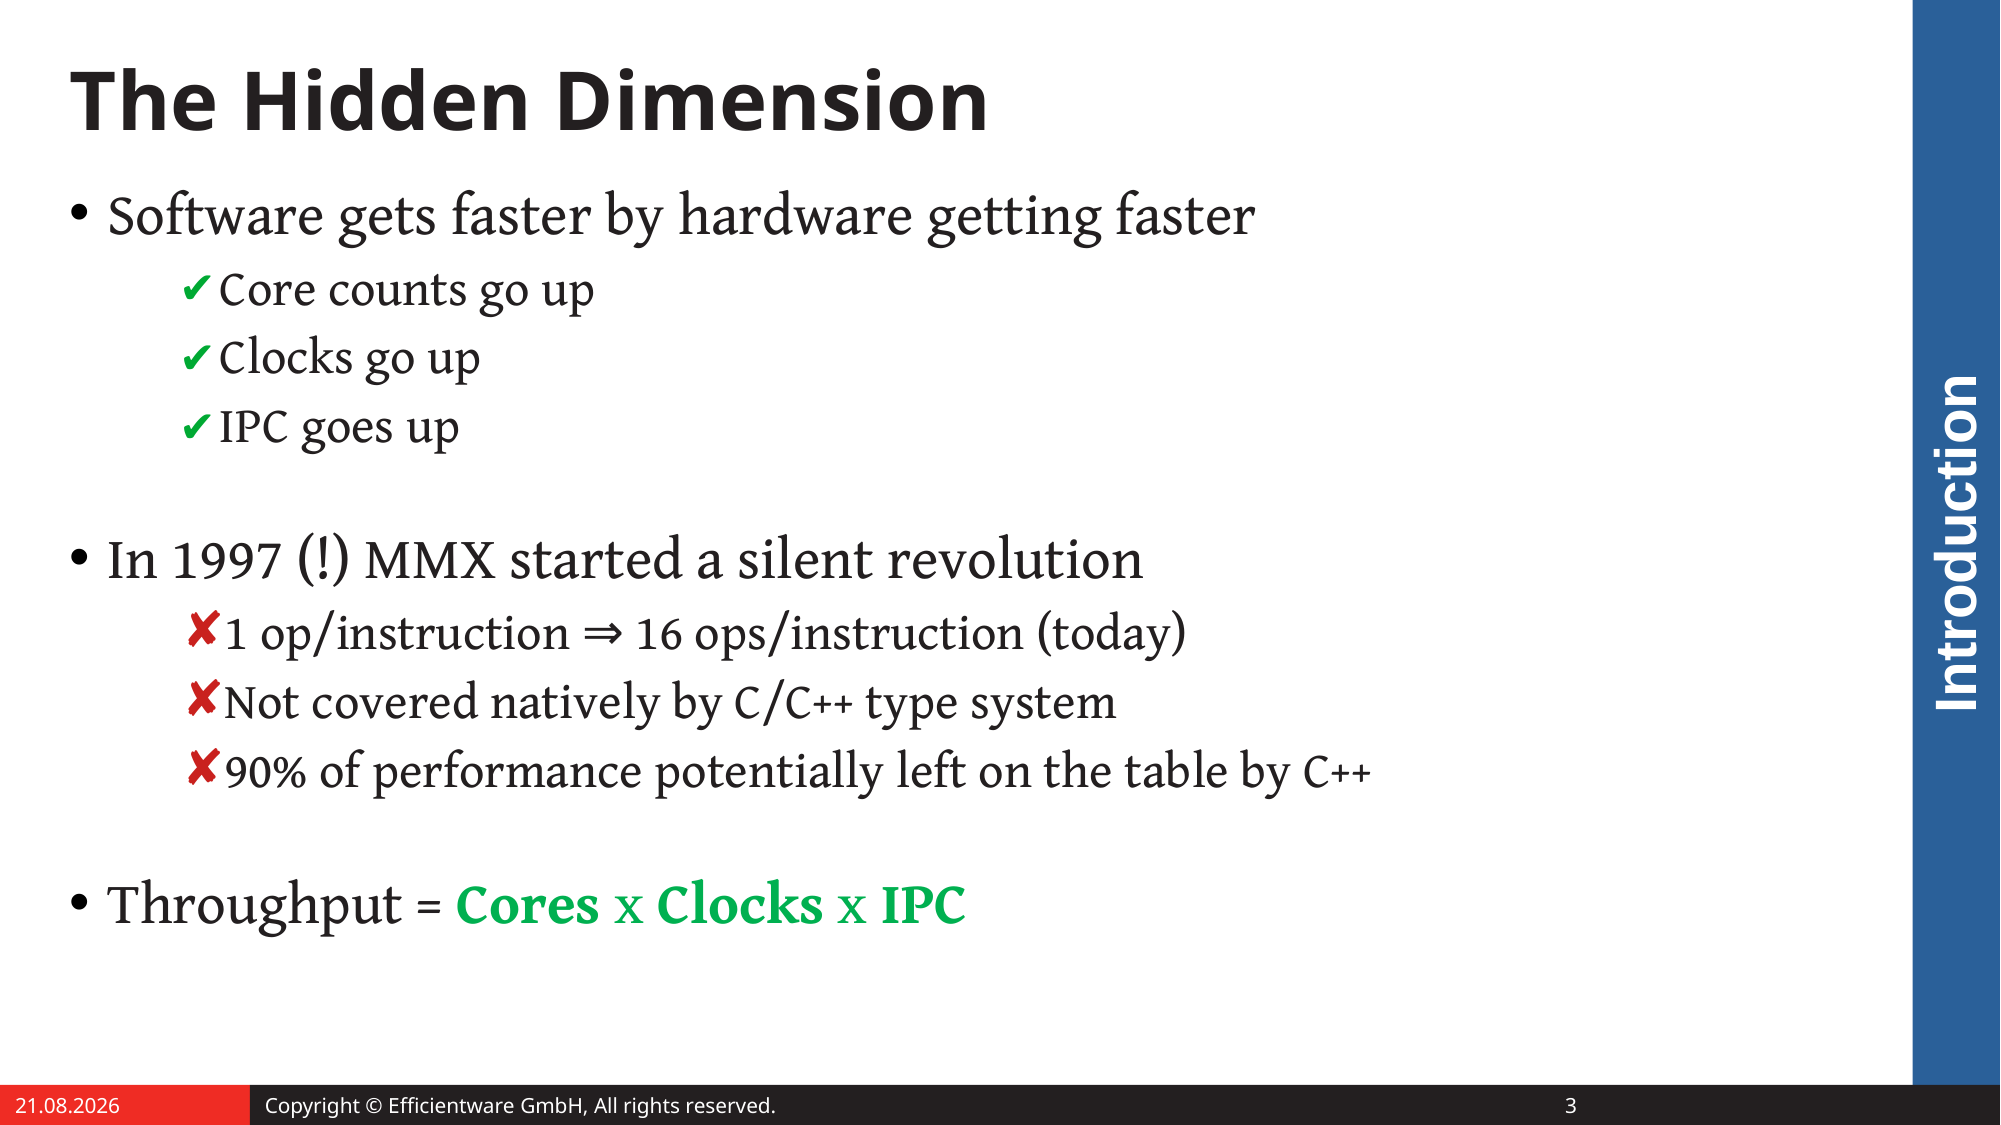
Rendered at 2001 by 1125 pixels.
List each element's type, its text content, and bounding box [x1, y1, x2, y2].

list Software gets faster by hardware getting faster Core counts go up Clocks go up IPC goes up In 1997 (!) MMX started a silent revolution 1 op/instruction ⇒ 16 ops/instruction (today) Not covered natively by C/C++ type system 90% of performance potentially left on the table by C++ Throughput = Cores x Clocks x IPC [55, 176, 1912, 1063]
slide_number 02.11.2025 [0, 1084, 249, 1125]
title The Hidden Dimension [55, 52, 1912, 156]
slide_number <number> [1550, 1084, 2000, 1125]
text_box Introduction [1912, 0, 2000, 1084]
footer Copyright © Efficientware GmbH, All rights reserved. [249, 1084, 1550, 1125]
